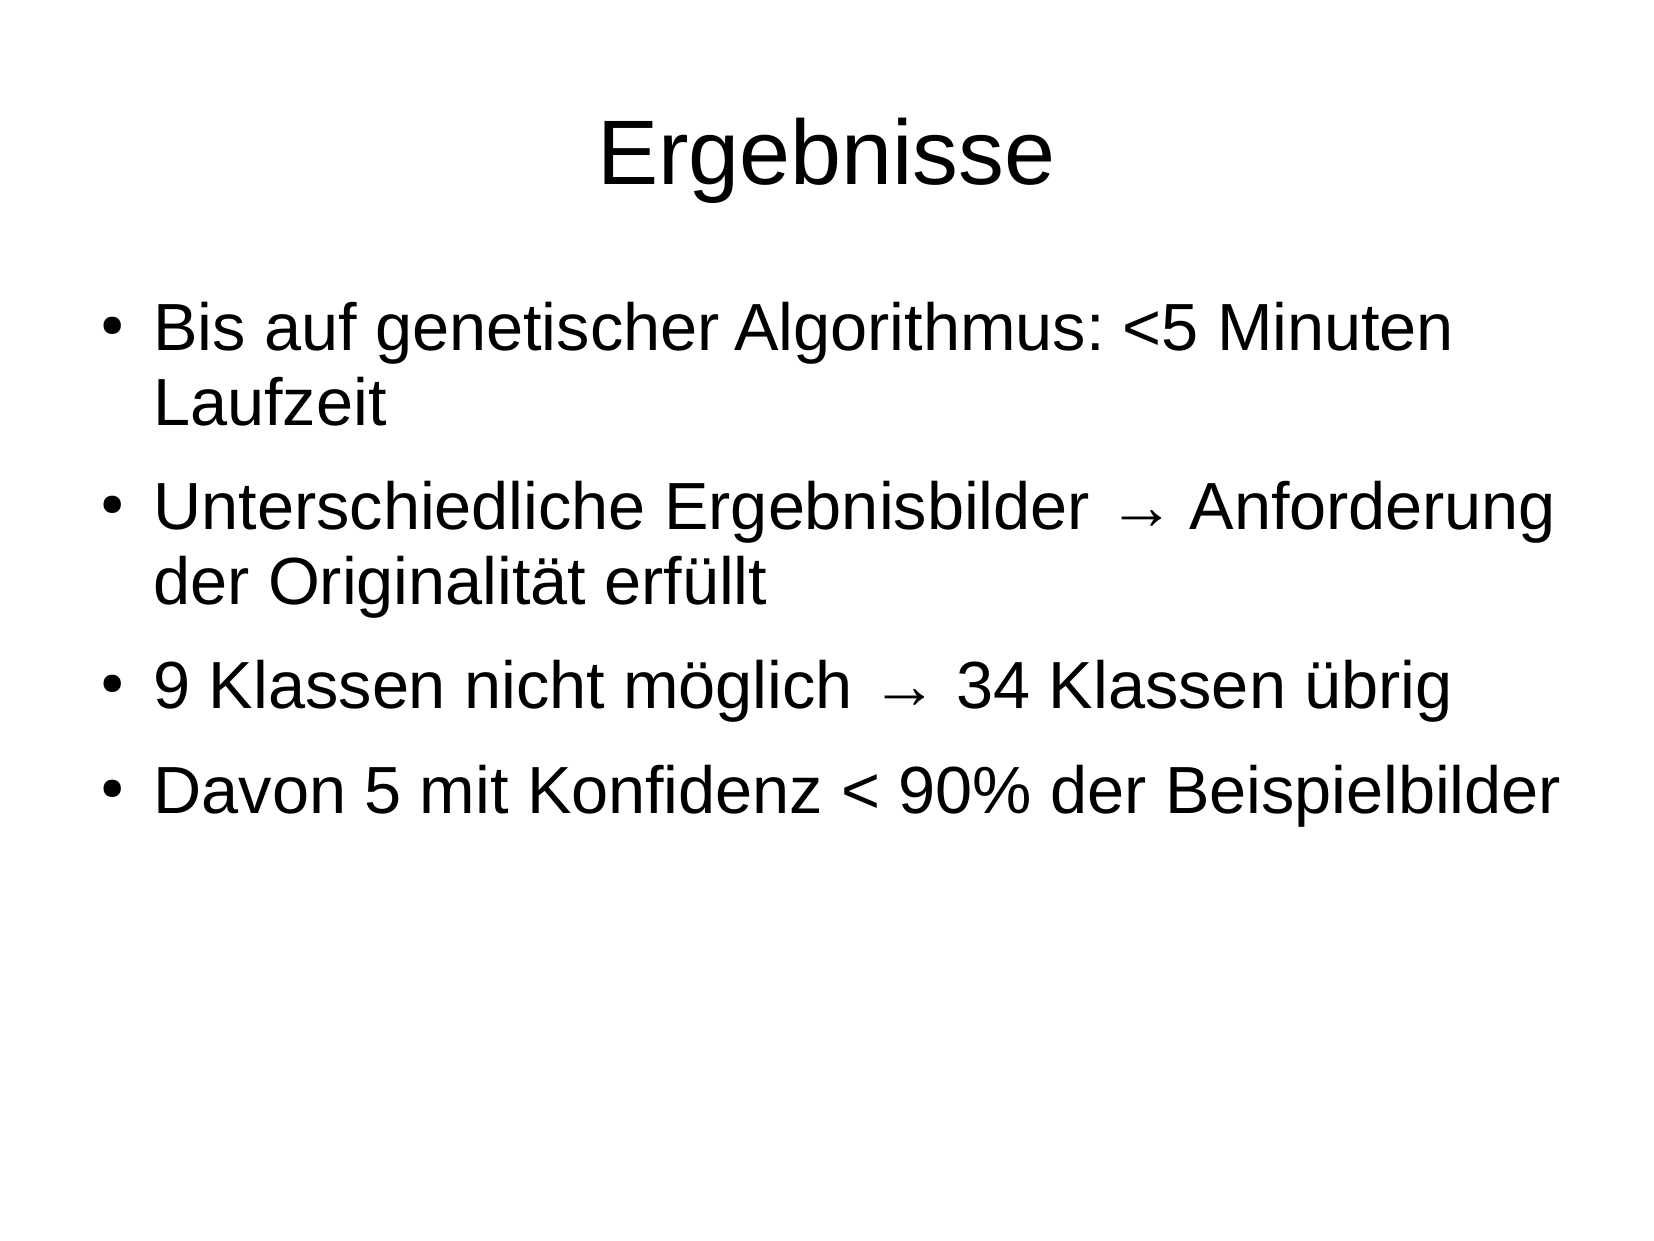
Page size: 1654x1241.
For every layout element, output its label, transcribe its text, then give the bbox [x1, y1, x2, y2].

title Ergebnisse [82, 49, 1571, 257]
list Bis auf genetischer Algorithmus: <5 Minuten Laufzeit Unterschiedliche Ergebnisbilder → Anforderung der Originalität erfüllt 9 Klassen nicht möglich → 34 Klassen übrig Davon 5 mit Konfidenz < 90% der Beispielbilder [82, 290, 1571, 1010]
